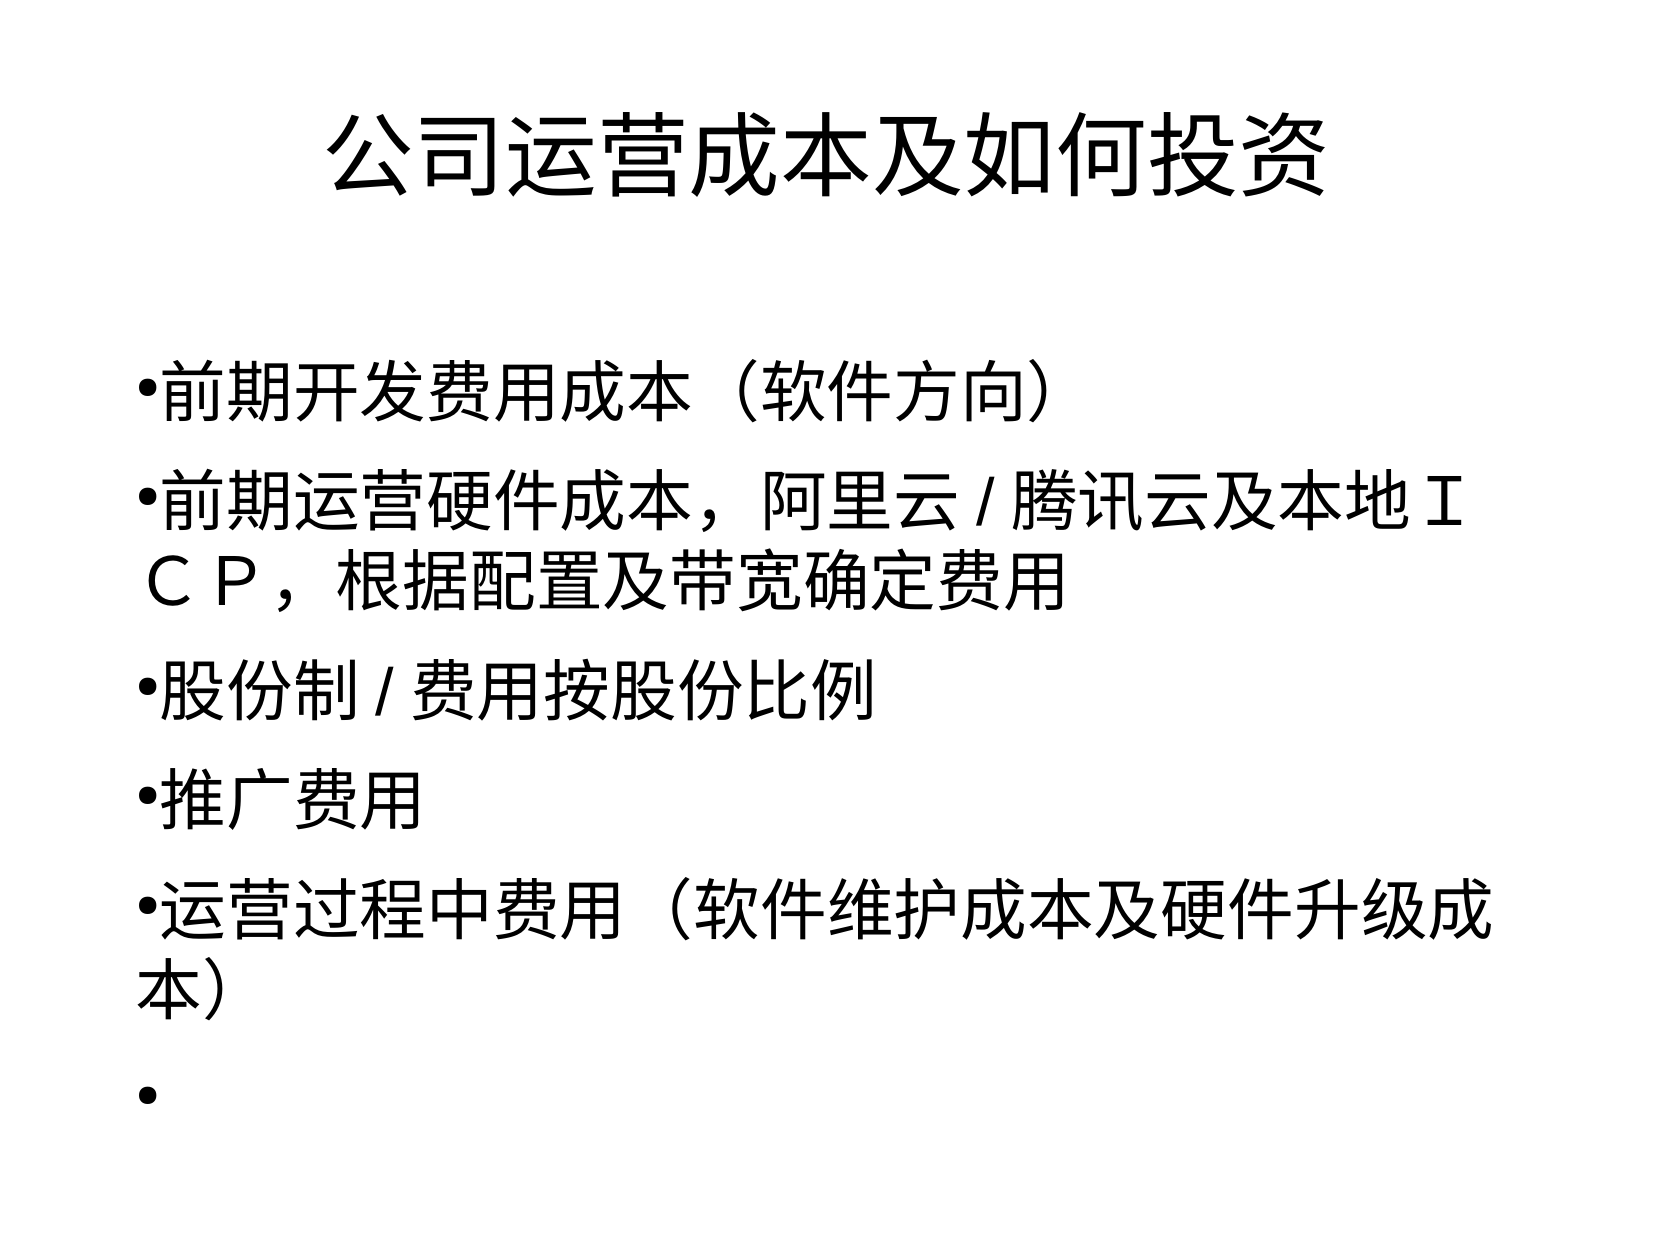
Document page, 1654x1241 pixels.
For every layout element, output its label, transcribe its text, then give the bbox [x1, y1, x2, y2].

title 公司运营成本及如何投资 [82, 49, 1571, 257]
list 前期开发费用成本（软件方向） 前期运营硬件成本，阿里云/腾讯云及本地ＩＣＰ，根据配置及带宽确定费用 股份制/费用按股份比例 推广费用 运营过程中费用（软件维护成本及硬件升级成本） [135, 349, 1500, 1120]
